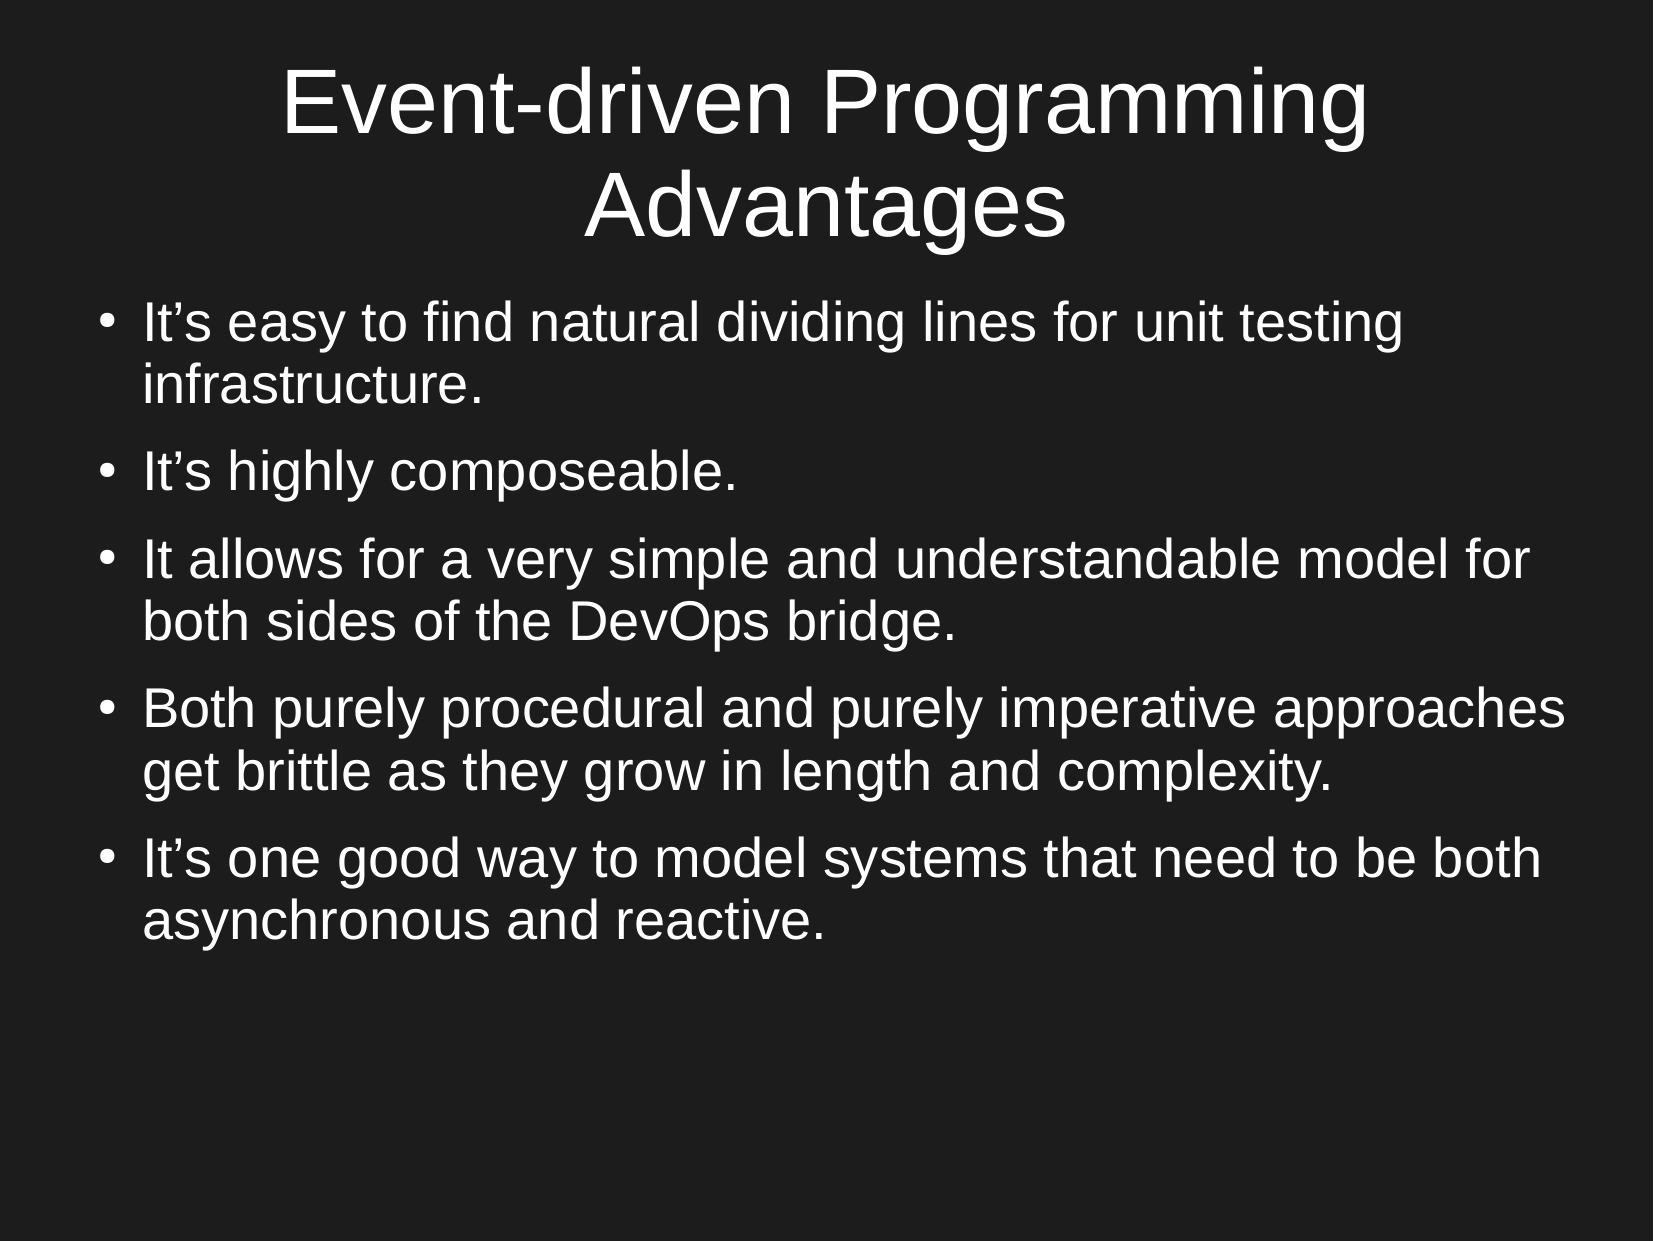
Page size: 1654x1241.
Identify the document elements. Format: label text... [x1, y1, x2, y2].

list It’s easy to find natural dividing lines for unit testing infrastructure. It’s highly composeable. It allows for a very simple and understandable model for both sides of the DevOps bridge. Both purely procedural and purely imperative approaches get brittle as they grow in length and complexity. It’s one good way to model systems that need to be both asynchronous and reactive. [82, 290, 1571, 1010]
title Event-driven Programming Advantages [82, 49, 1571, 257]
